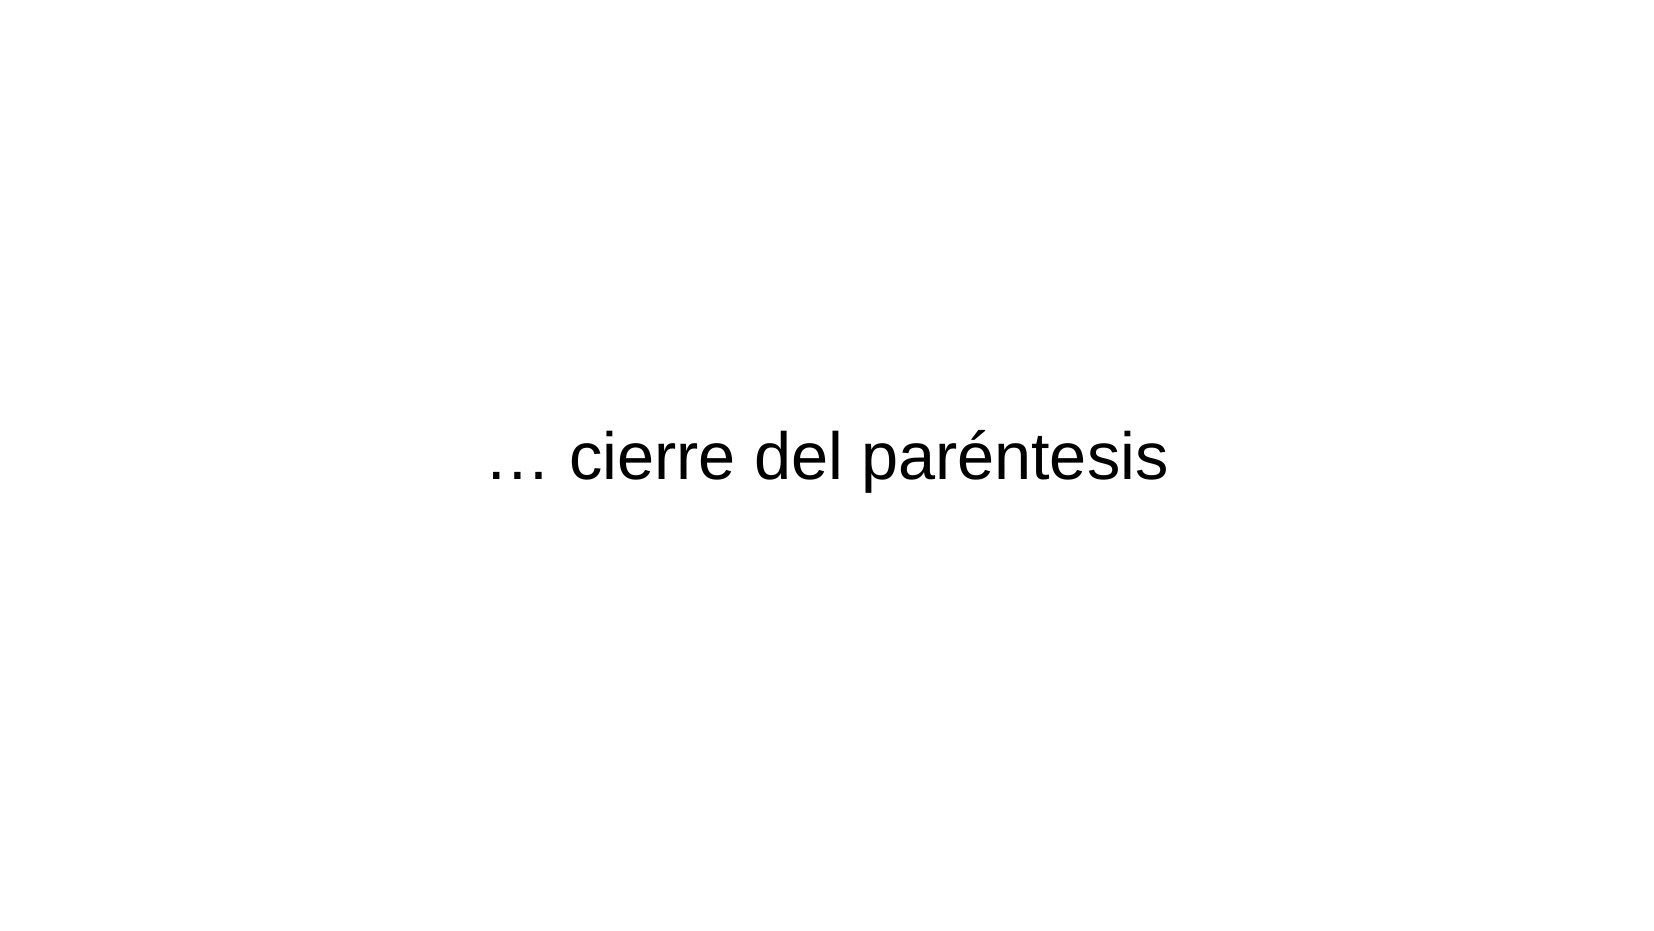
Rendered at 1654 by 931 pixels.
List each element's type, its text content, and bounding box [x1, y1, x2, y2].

subtitle … cierre del paréntesis [82, 96, 1571, 817]
